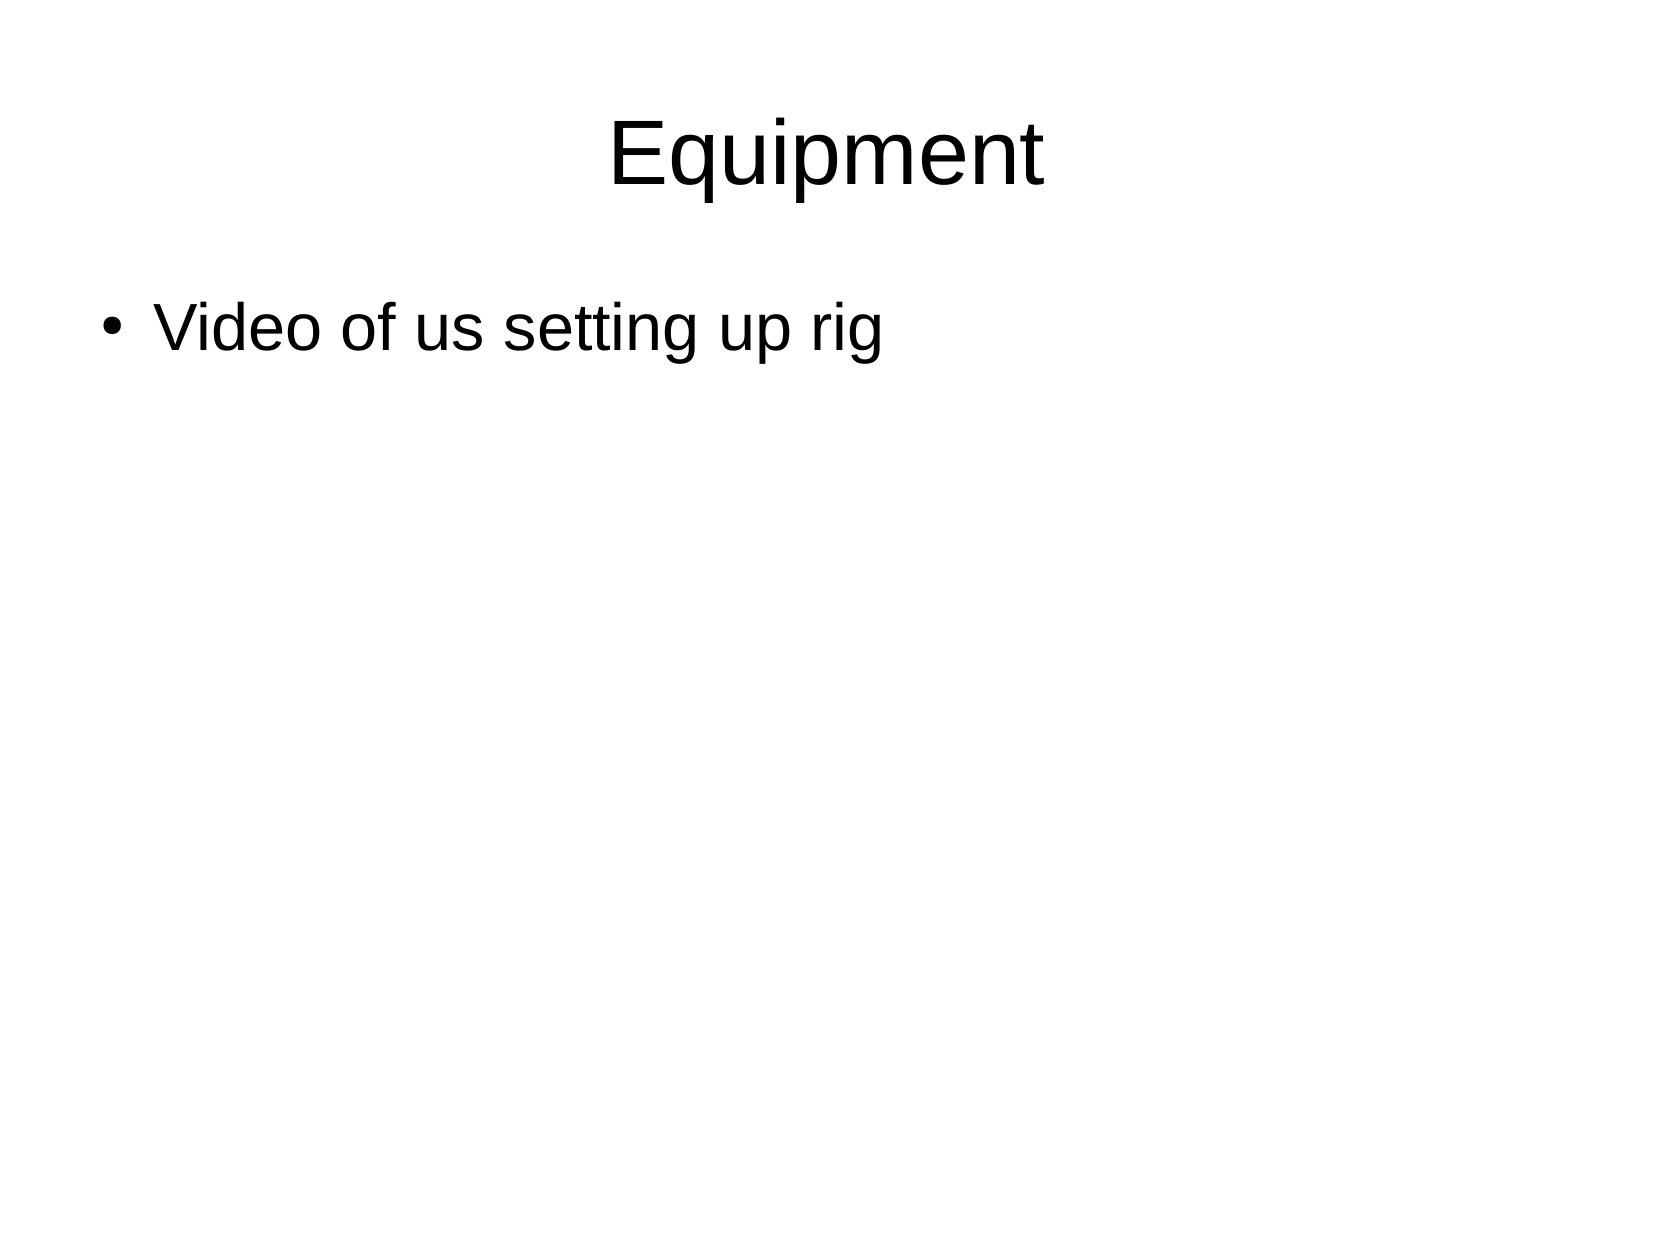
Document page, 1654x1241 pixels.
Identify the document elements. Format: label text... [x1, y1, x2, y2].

title Equipment [82, 49, 1571, 257]
list Video of us setting up rig [82, 290, 1571, 1010]
